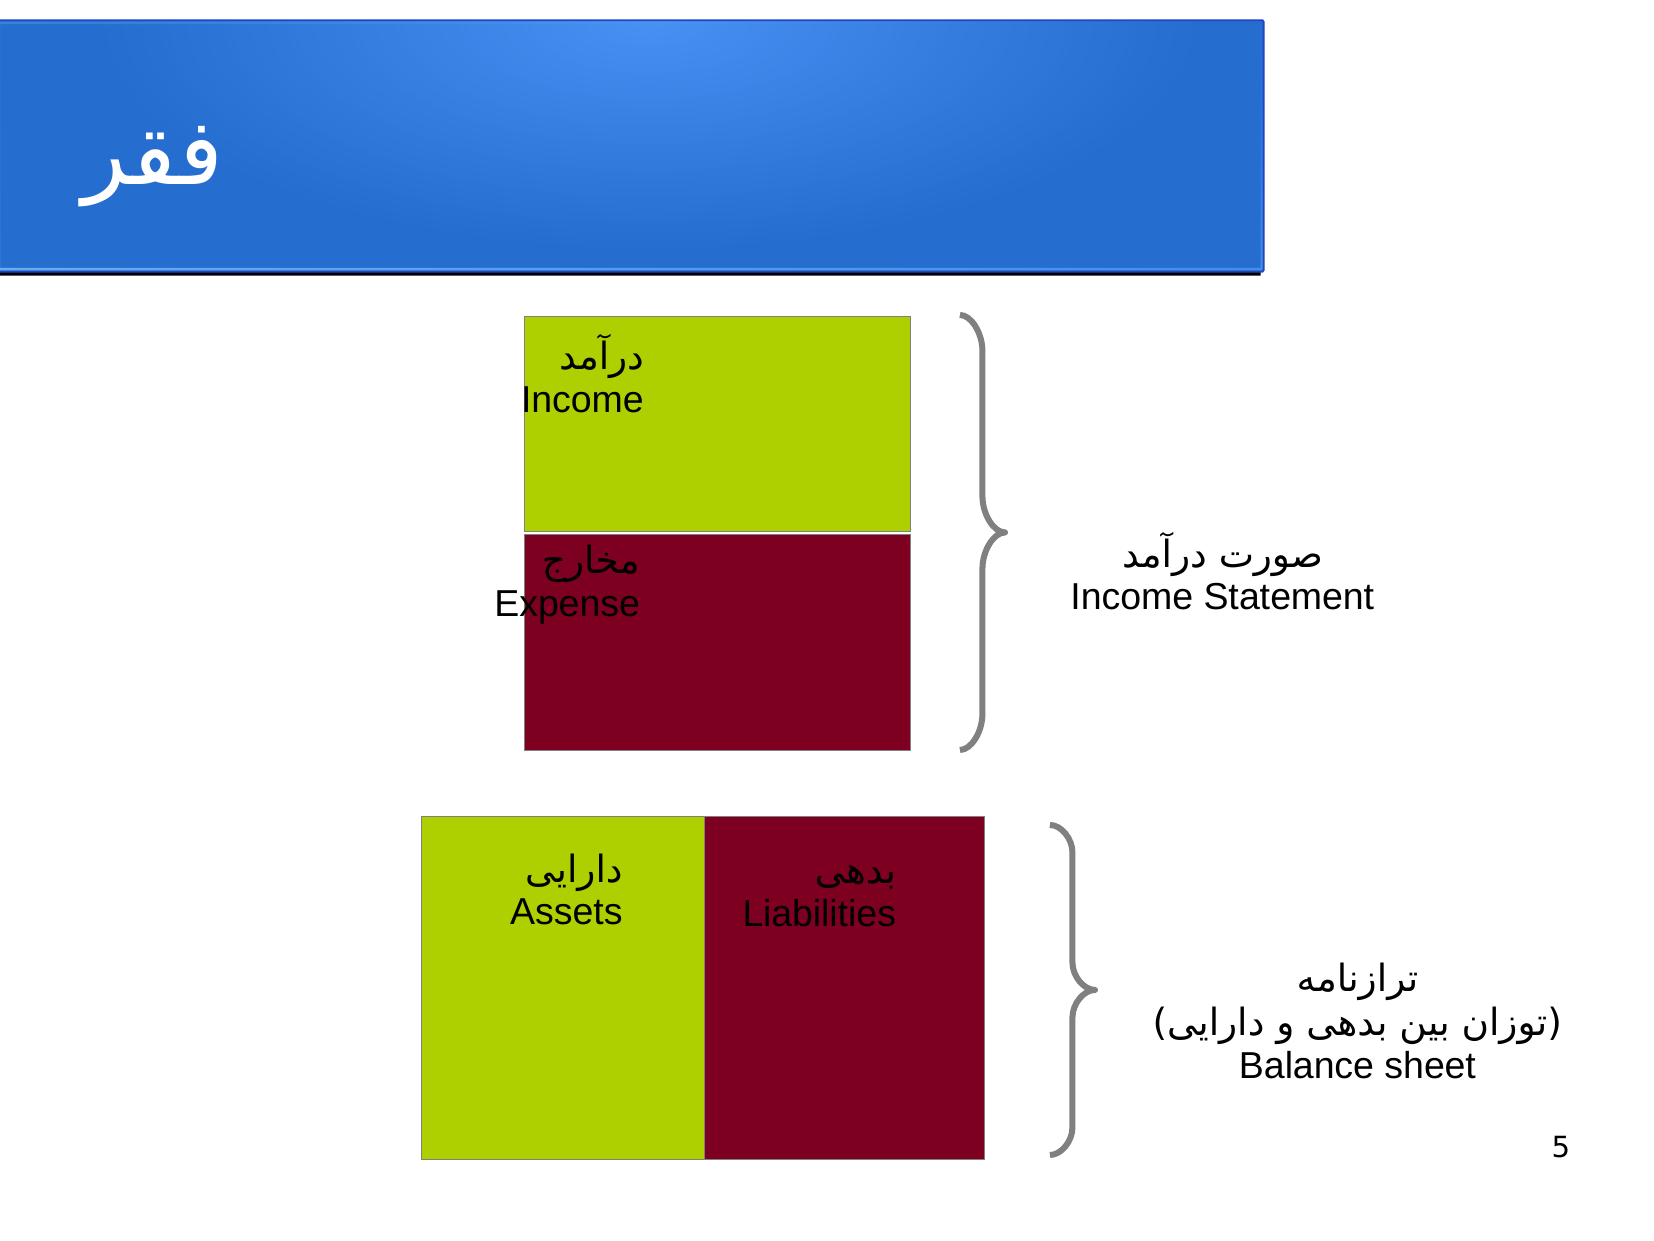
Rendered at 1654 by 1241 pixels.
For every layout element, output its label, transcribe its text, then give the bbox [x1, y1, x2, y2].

text_box درآمد Income [506, 327, 659, 429]
text_box مخارج Expense [479, 531, 655, 632]
text_box [524, 534, 911, 751]
text_box بدهی Liabilities [727, 841, 911, 942]
text_box [524, 316, 911, 532]
text_box ترازنامه (توزان بین بدهی و دارایی) Balance sheet [1124, 949, 1590, 1094]
title فقر [82, 49, 1250, 257]
text_box [421, 816, 985, 1160]
text_box دارایی Assets [495, 839, 638, 941]
text_box صورت درآمد Income Statement [1034, 524, 1410, 626]
